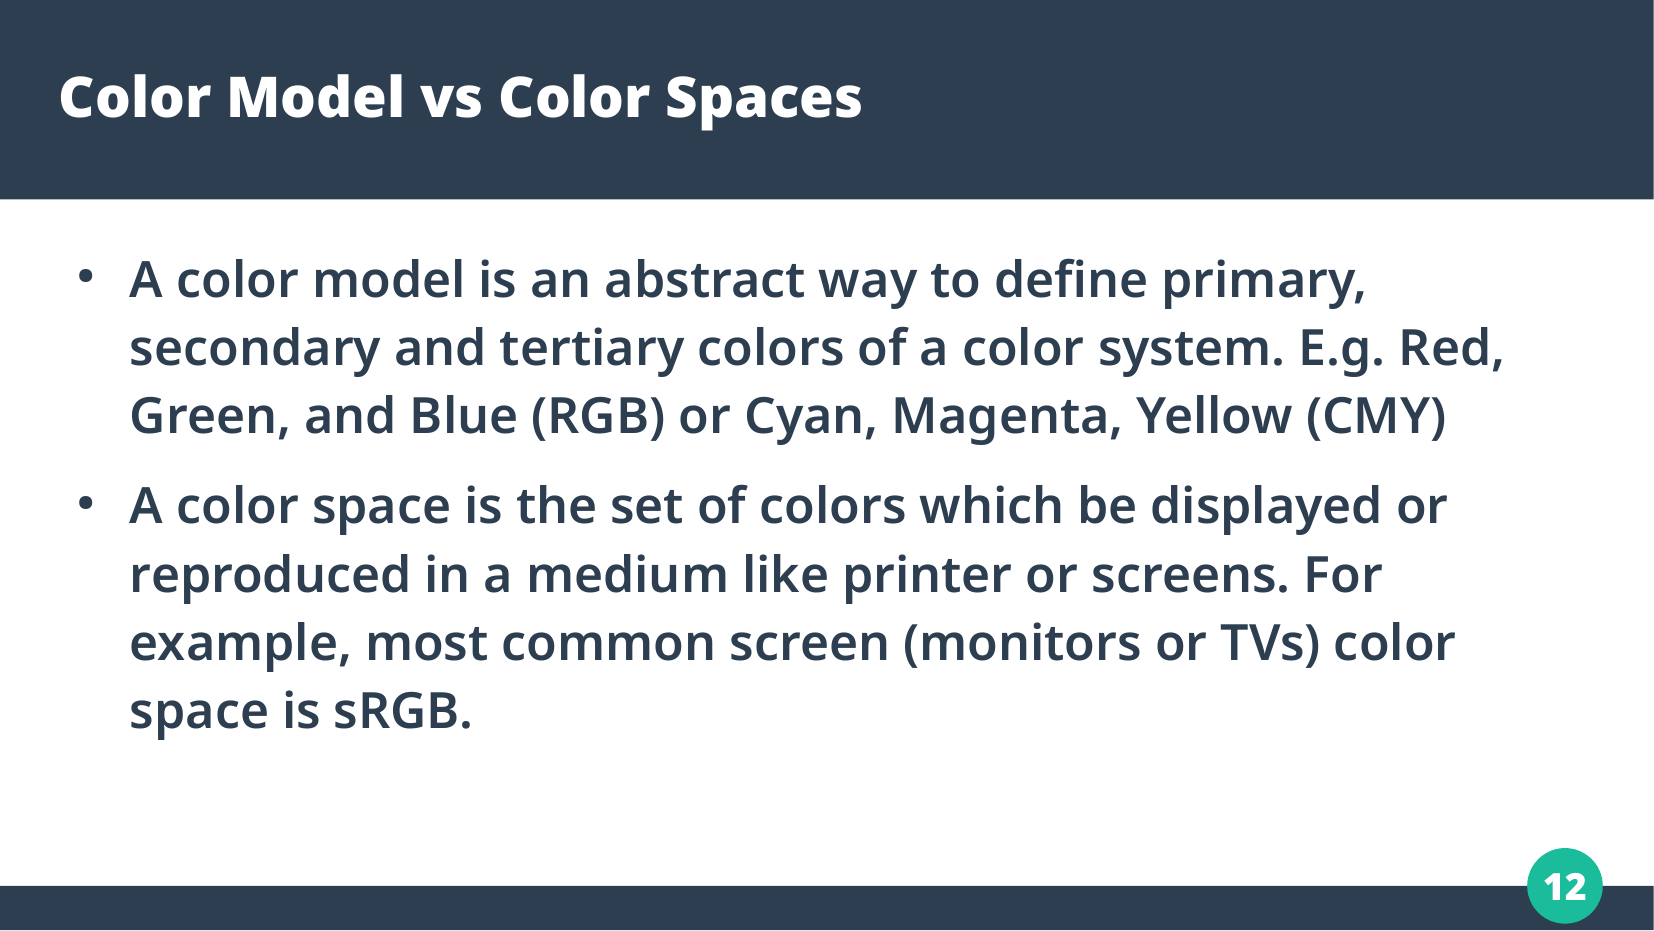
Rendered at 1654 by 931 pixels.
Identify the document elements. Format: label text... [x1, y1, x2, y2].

list A color model is an abstract way to define primary, secondary and tertiary colors of a color system. E.g. Red, Green, and Blue (RGB) or Cyan, Magenta, Yellow (CMY) A color space is the set of colors which be displayed or reproduced in a medium like printer or screens. For example, most common screen (monitors or TVs) color space is sRGB. [59, 243, 1595, 864]
title Color Model vs Color Spaces [59, 37, 1595, 155]
